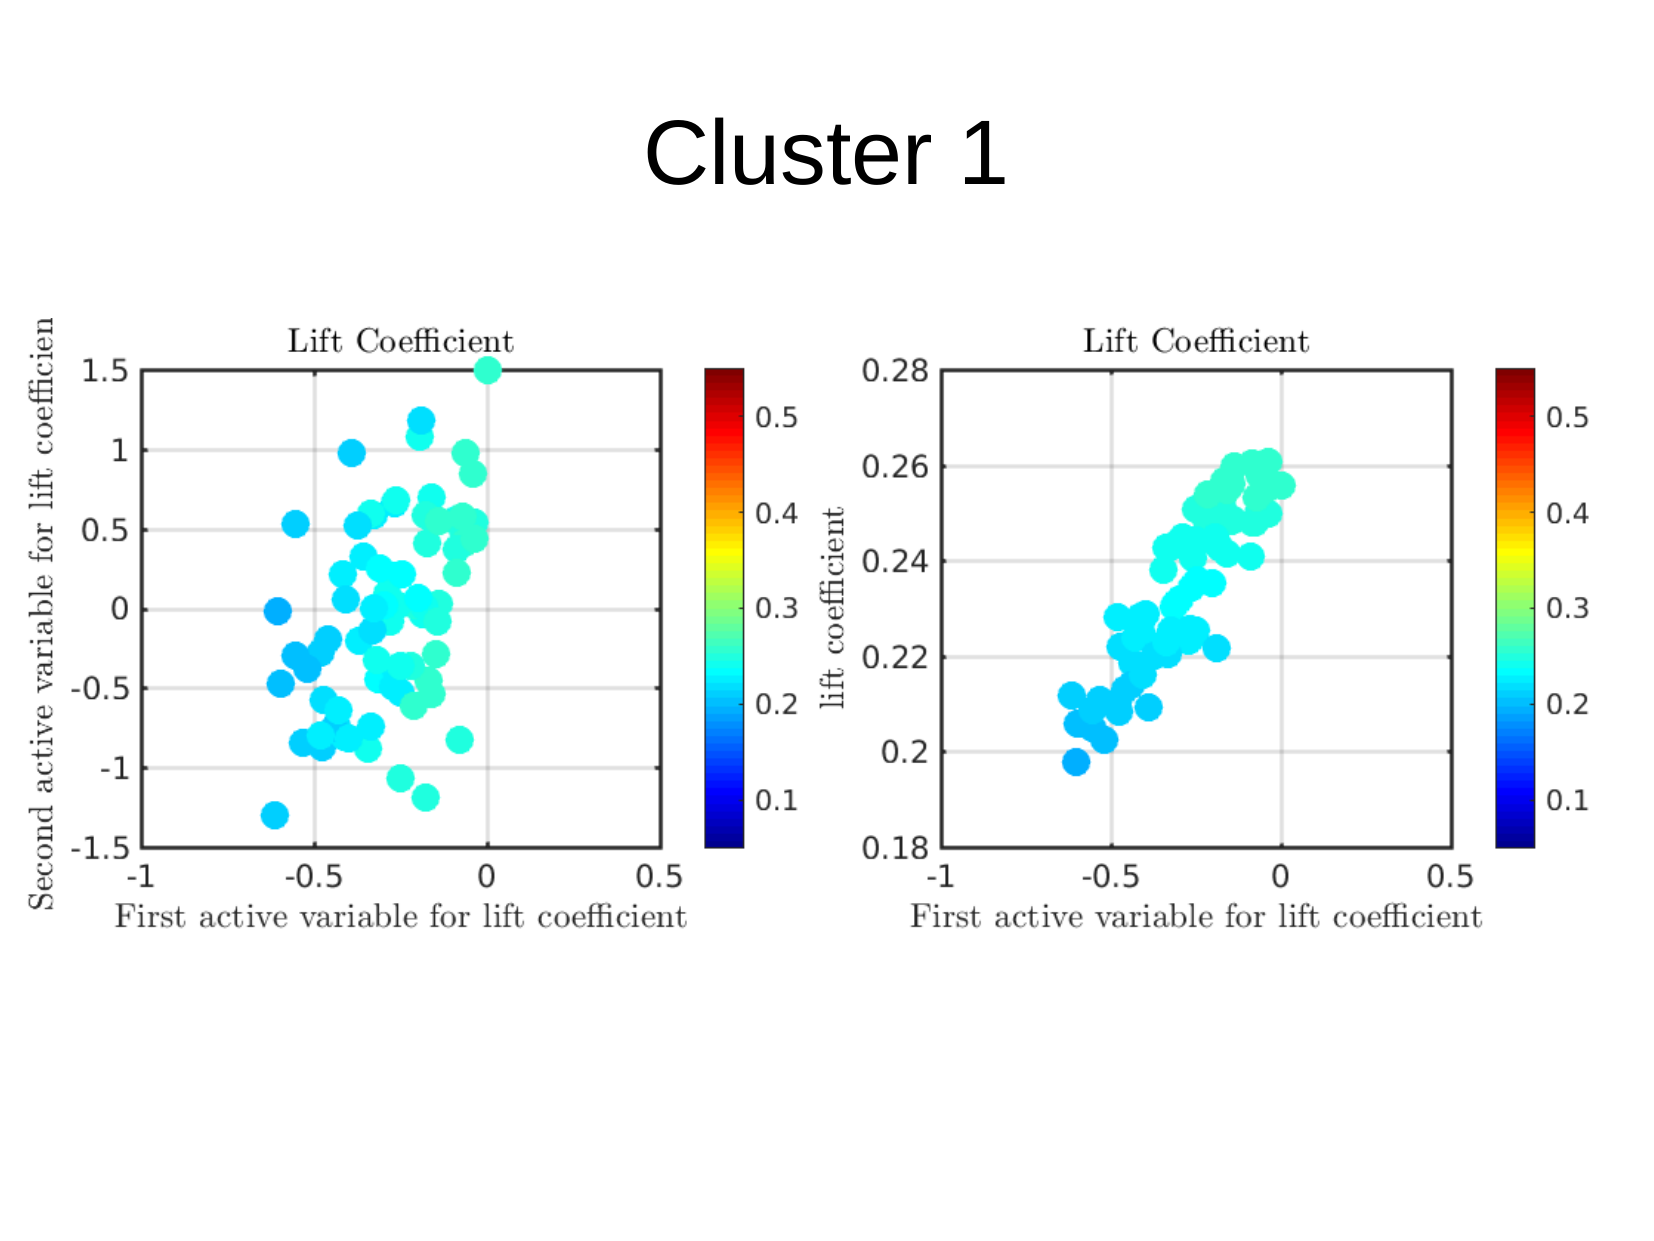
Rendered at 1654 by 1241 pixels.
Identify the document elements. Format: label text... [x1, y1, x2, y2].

picture [23, 318, 1642, 939]
title Cluster 1 [82, 49, 1571, 257]
